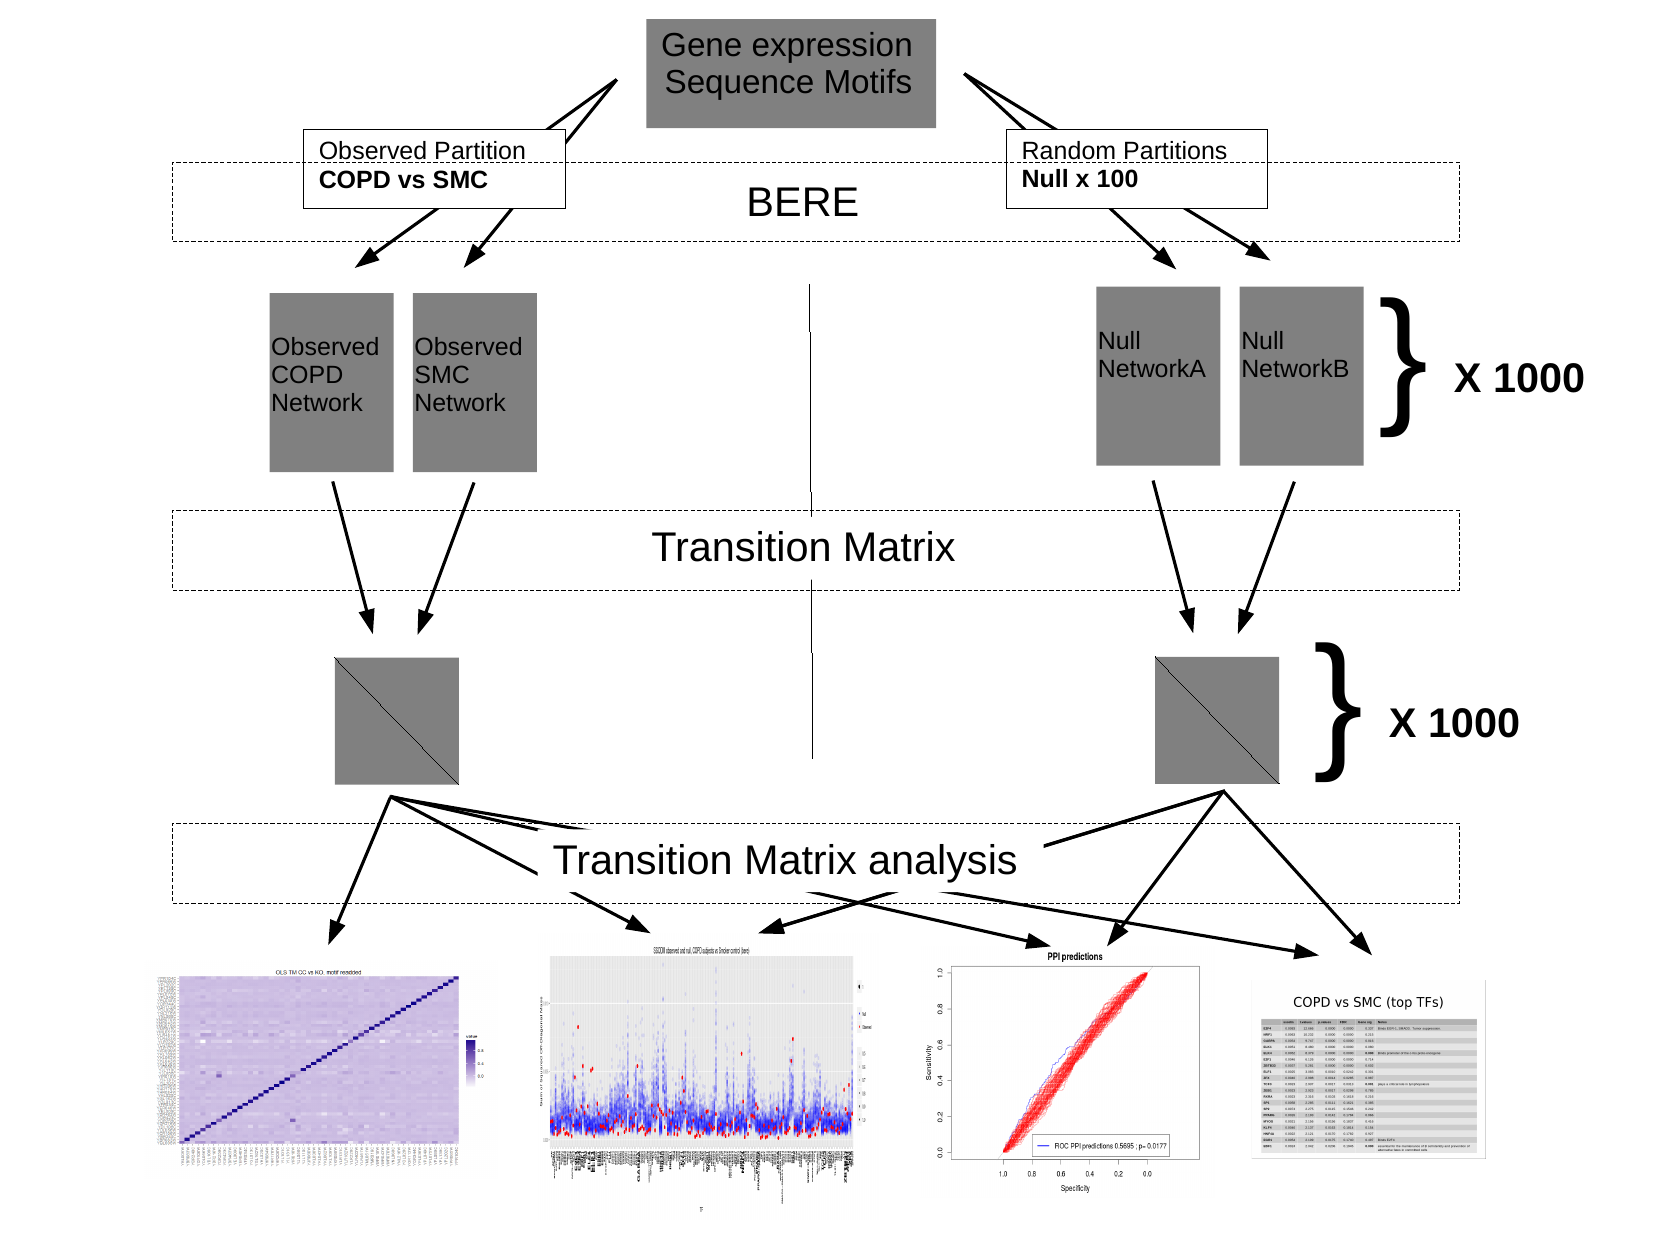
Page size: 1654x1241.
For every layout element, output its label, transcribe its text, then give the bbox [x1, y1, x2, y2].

text_box } [1298, 608, 1401, 839]
picture [144, 960, 498, 1180]
text_box Random Partitions Null x 100 [1006, 129, 1268, 209]
text_box [1239, 429, 1363, 466]
text_box Transition Matrix [636, 516, 978, 580]
text_box X 1000 [1439, 347, 1601, 411]
text_box Observed COPD Network [256, 325, 399, 436]
picture [920, 946, 1215, 1198]
text_box [334, 657, 459, 785]
text_box [412, 293, 537, 325]
text_box [1096, 286, 1221, 319]
text_box BERE [731, 171, 880, 235]
text_box Observed Partition COPD vs SMC [303, 129, 566, 209]
text_box Null NetworkA [1083, 319, 1226, 429]
text_box Null NetworkB [1226, 319, 1363, 429]
text_box Gene expression Sequence Motifs [646, 19, 937, 129]
picture [537, 933, 879, 1220]
text_box [1096, 429, 1221, 466]
text_box Observed SMC Network [399, 325, 570, 436]
text_box [1155, 656, 1280, 784]
text_box [1239, 286, 1363, 319]
text_box [412, 436, 537, 473]
picture [1251, 980, 1486, 1159]
text_box Transition Matrix analysis [537, 829, 1044, 893]
text_box } [1363, 263, 1466, 494]
text_box [269, 293, 394, 325]
text_box X 1000 [1374, 692, 1536, 756]
text_box [269, 436, 394, 473]
